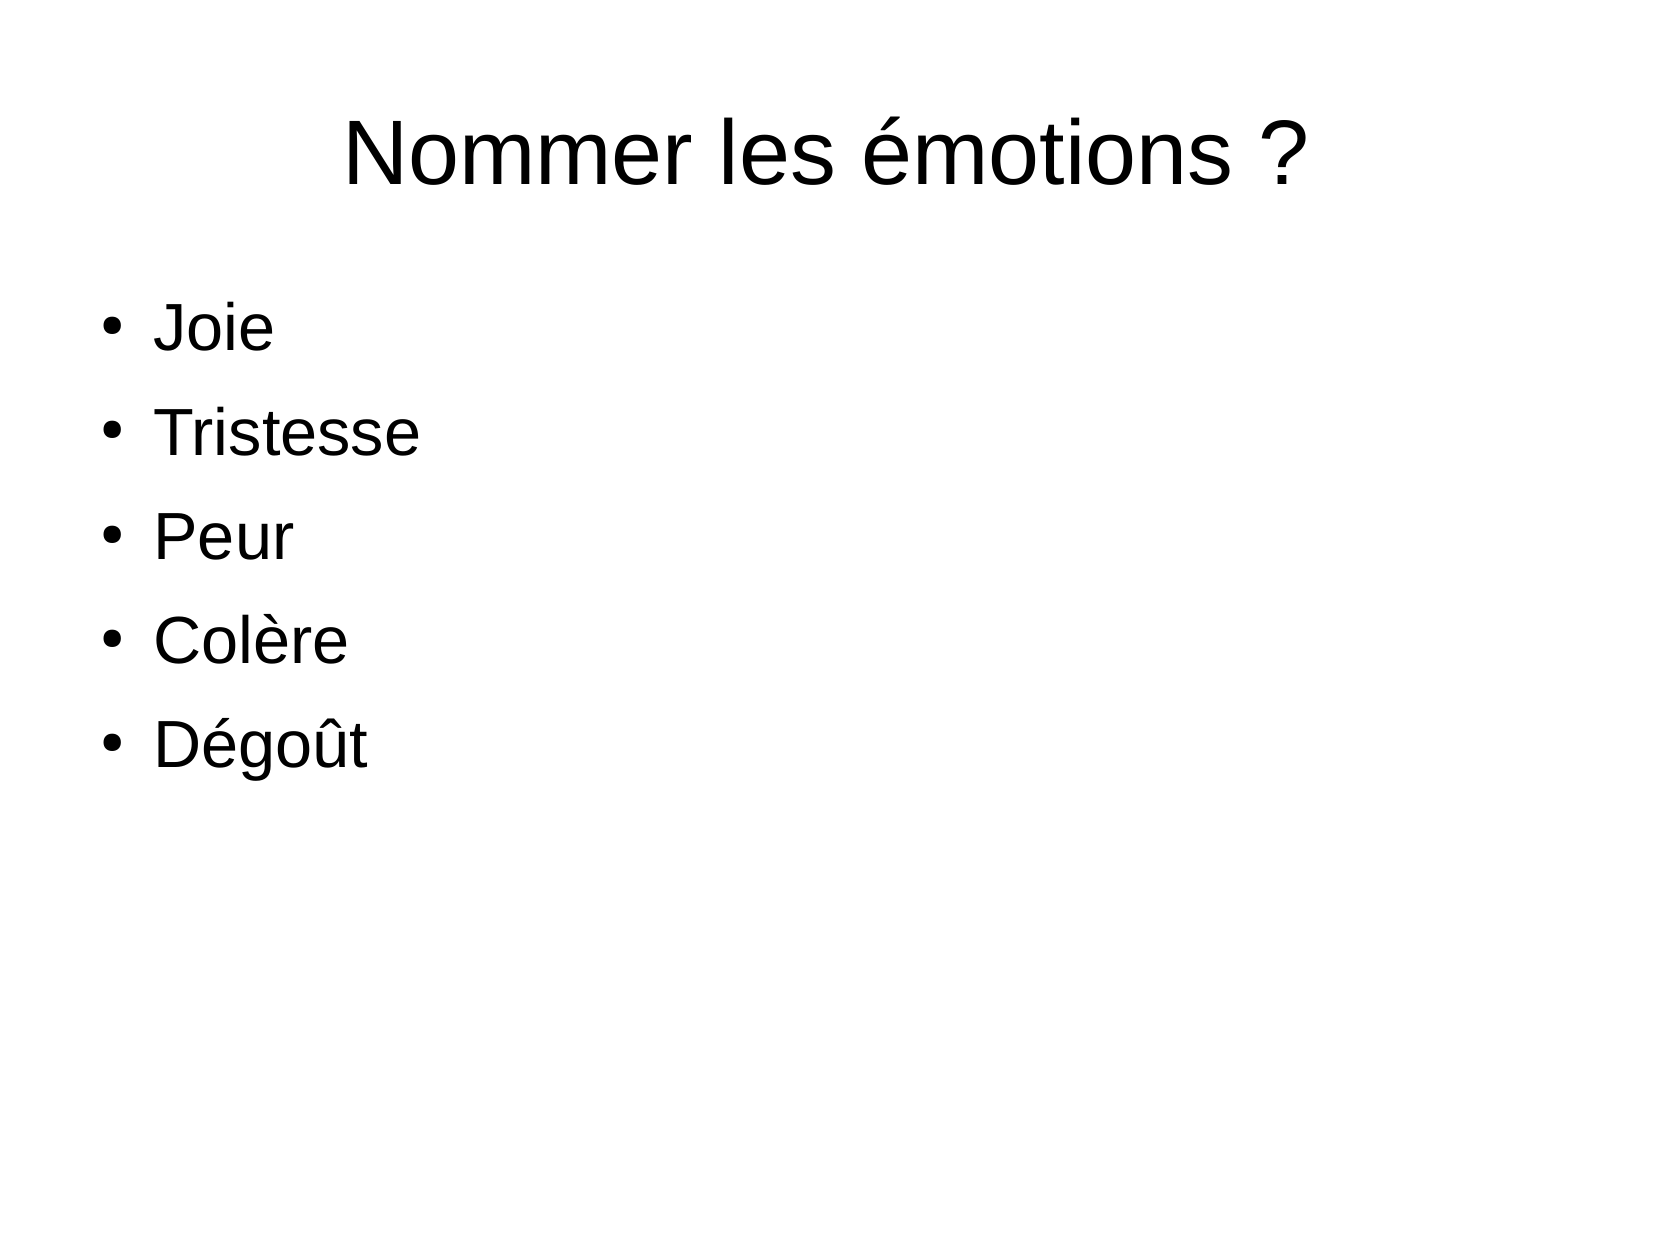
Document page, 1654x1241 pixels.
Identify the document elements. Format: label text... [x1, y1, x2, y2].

title Nommer les émotions ? [82, 49, 1571, 257]
list Joie Tristesse Peur Colère Dégoût [82, 290, 1571, 1010]
